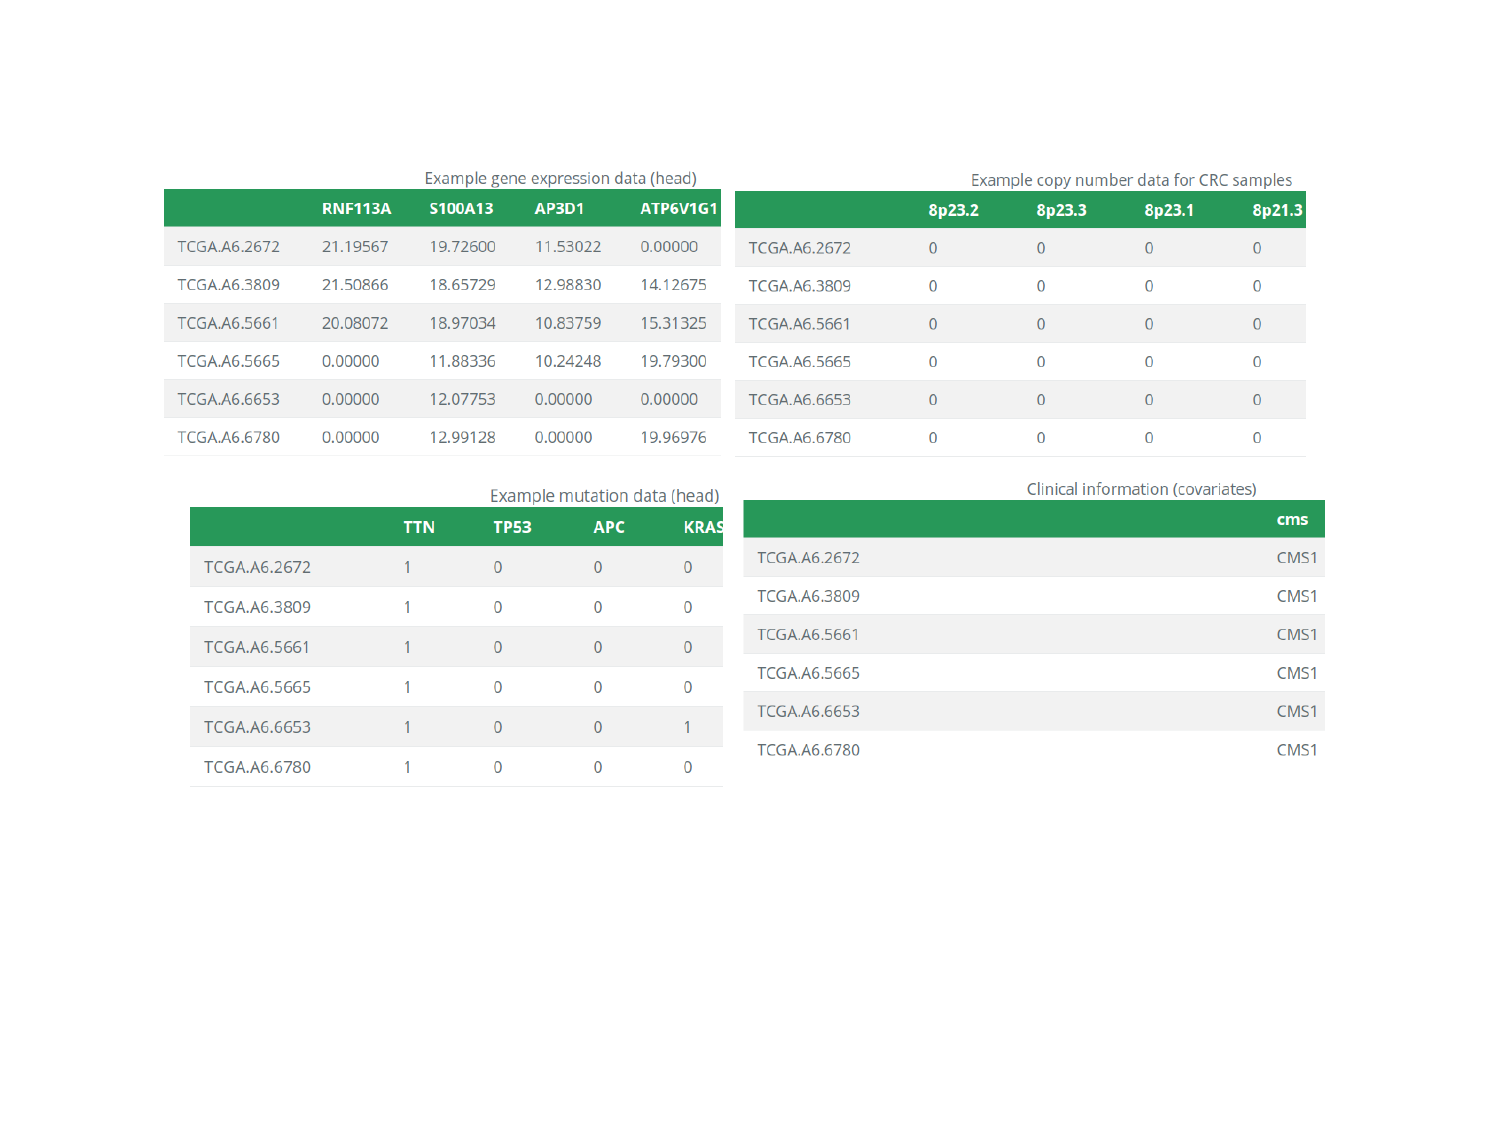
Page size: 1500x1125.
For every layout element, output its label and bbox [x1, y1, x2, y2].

picture [733, 171, 1306, 465]
picture [735, 479, 1325, 764]
picture [158, 164, 721, 464]
picture [179, 476, 723, 792]
